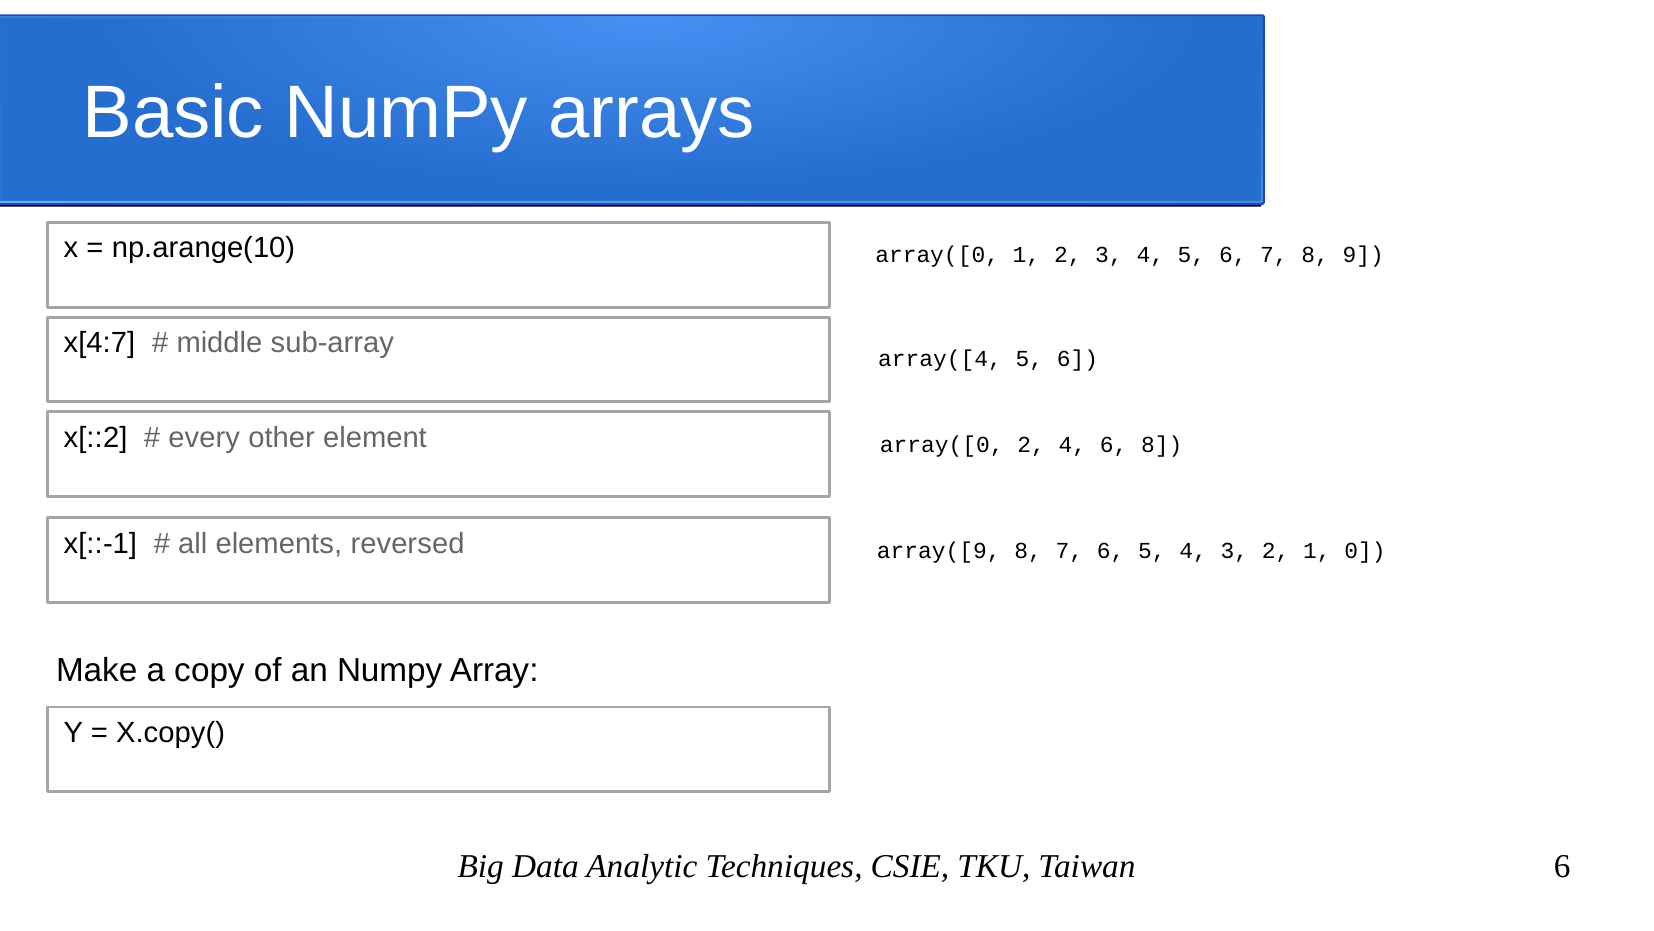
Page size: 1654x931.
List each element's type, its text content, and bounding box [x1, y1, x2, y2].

text_box array([0, 1, 2, 3, 4, 5, 6, 7, 8, 9]) [860, 236, 1453, 301]
text_box x = np.arange(10) [47, 222, 830, 308]
text_box array([4, 5, 6]) [863, 339, 1193, 405]
text_box Y = X.copy() [47, 707, 830, 792]
text_box x[::2] # every other element [47, 411, 830, 497]
text_box x[::-1] # all elements, reversed [47, 517, 830, 603]
text_box array([0, 2, 4, 6, 8]) [865, 425, 1270, 491]
text_box array([9, 8, 7, 6, 5, 4, 3, 2, 1, 0]) [862, 531, 1455, 597]
text_box x[4:7] # middle sub-array [47, 317, 830, 402]
text_box Make a copy of an Numpy Array: [41, 643, 668, 721]
title Basic NumPy arrays [82, 35, 1235, 189]
